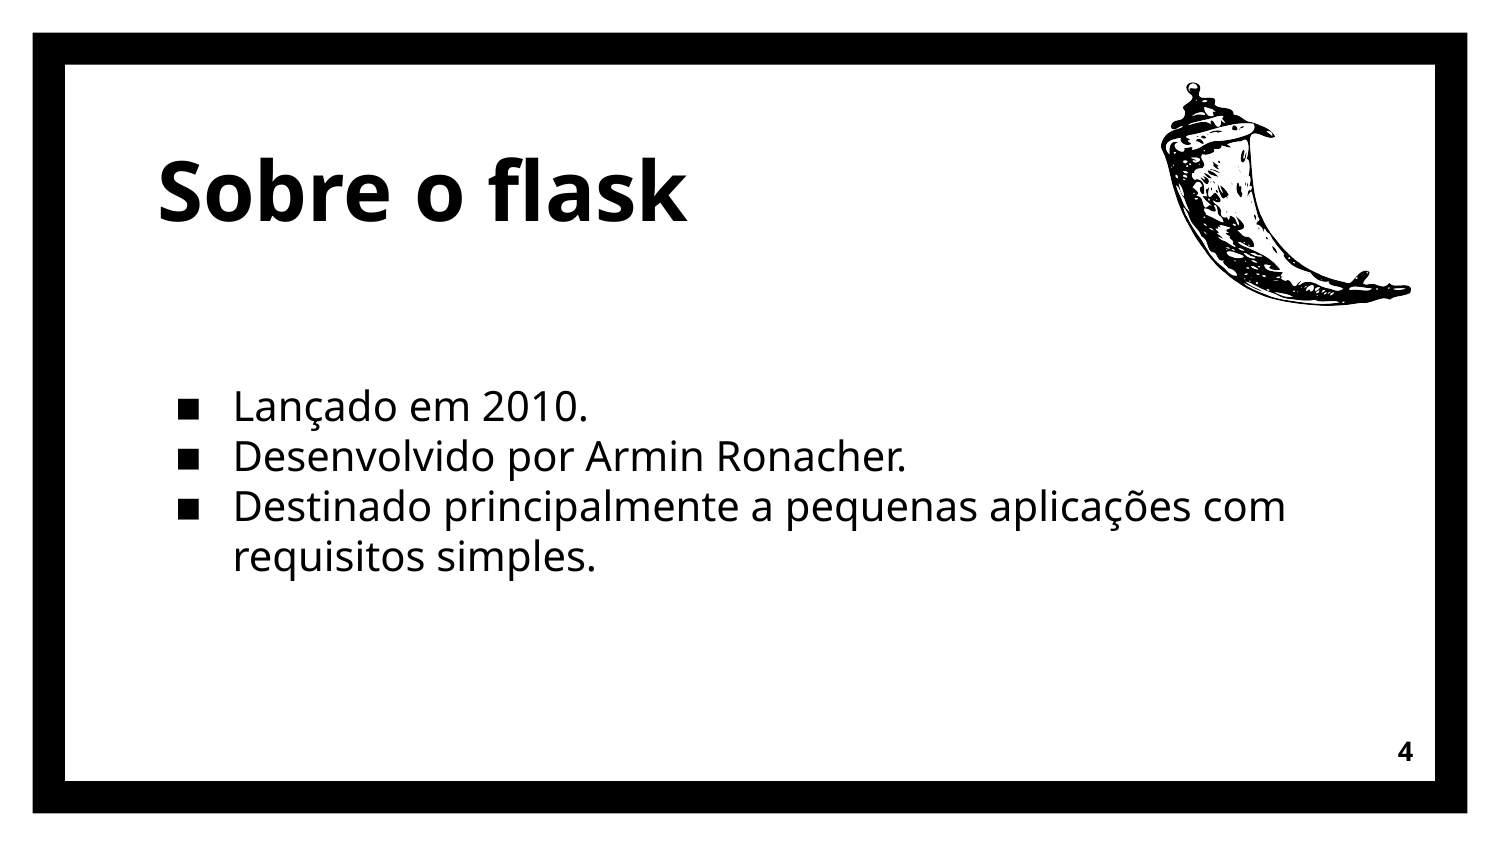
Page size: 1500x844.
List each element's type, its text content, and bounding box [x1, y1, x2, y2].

slide_number 1 [1338, 720, 1429, 786]
list Lançado em 2010. Desenvolvido por Armin Ronacher. Destinado principalmente a pequenas aplicações com requisitos simples. [142, 364, 1358, 610]
picture [1161, 82, 1411, 306]
title Sobre o flask [142, 134, 978, 253]
